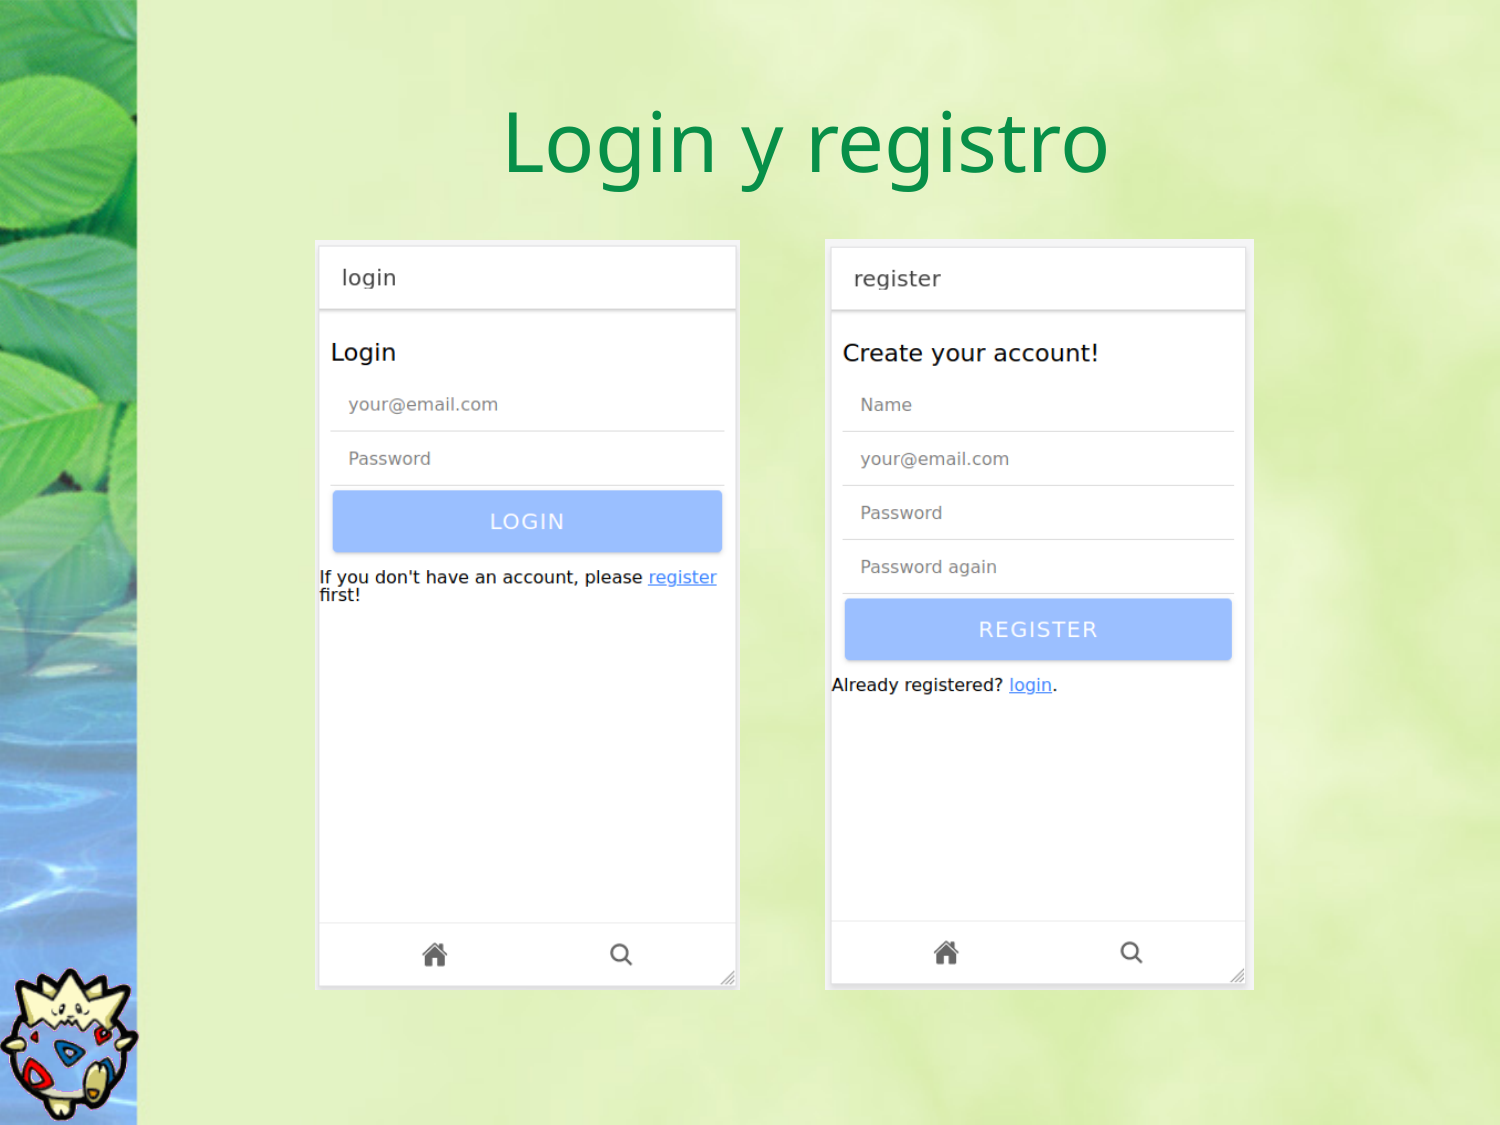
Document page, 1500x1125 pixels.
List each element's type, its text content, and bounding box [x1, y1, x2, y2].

title Login y registro [187, 45, 1425, 233]
picture [0, 0, 1500, 1125]
